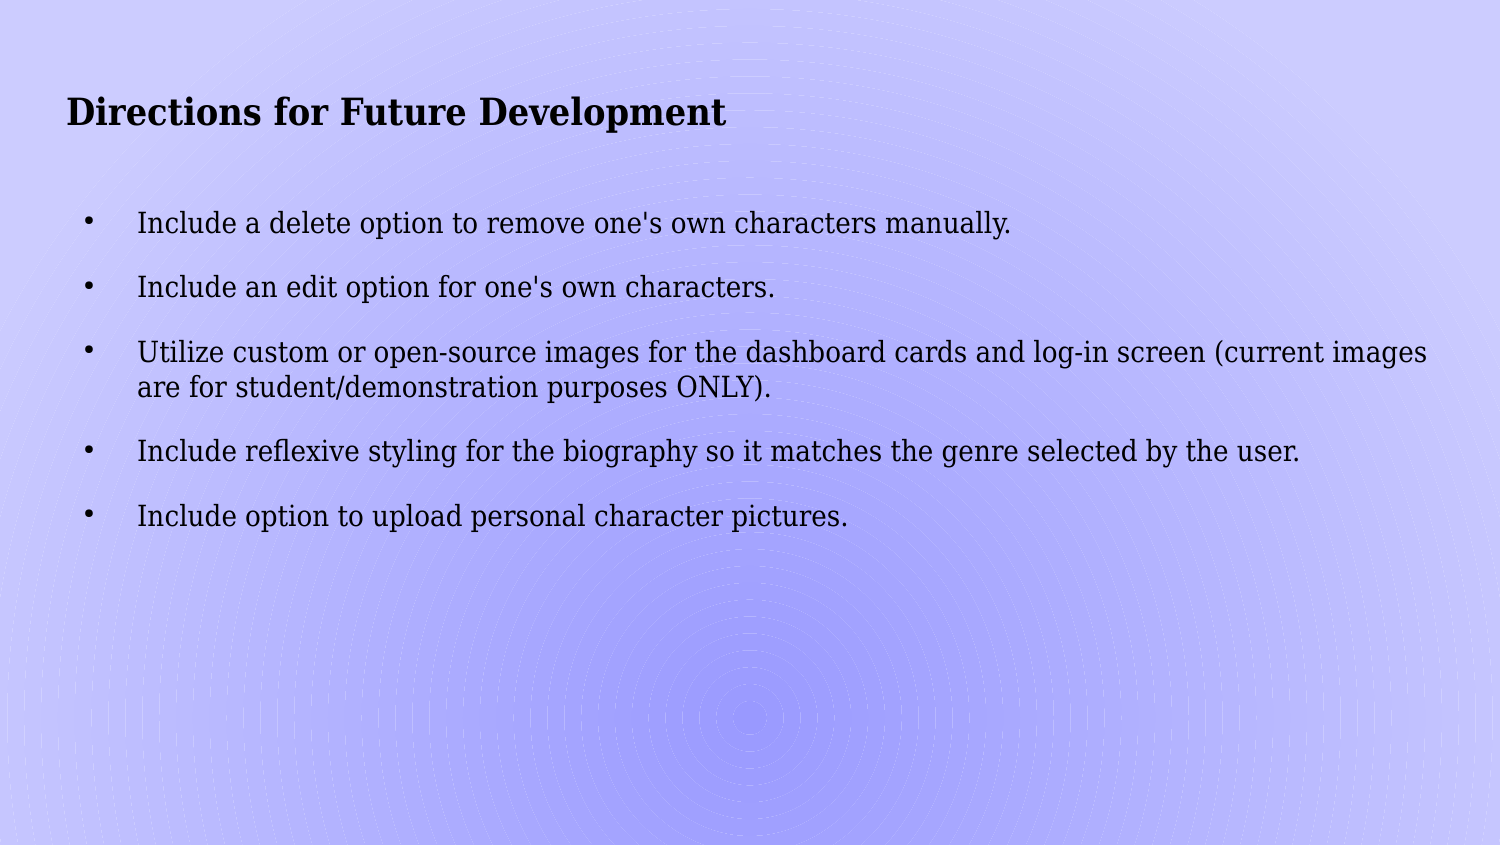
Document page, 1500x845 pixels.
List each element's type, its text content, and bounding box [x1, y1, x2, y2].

title Directions for Future Development [51, 73, 1449, 168]
list Include a delete option to remove one's own characters manually. Include an edit option for one's own characters. Utilize custom or open-source images for the dashboard cards and log-in screen (current images are for student/demonstration purposes ONLY). Include reflexive styling for the biography so it matches the genre selected by the user. Include option to upload personal character pictures. [51, 189, 1449, 751]
